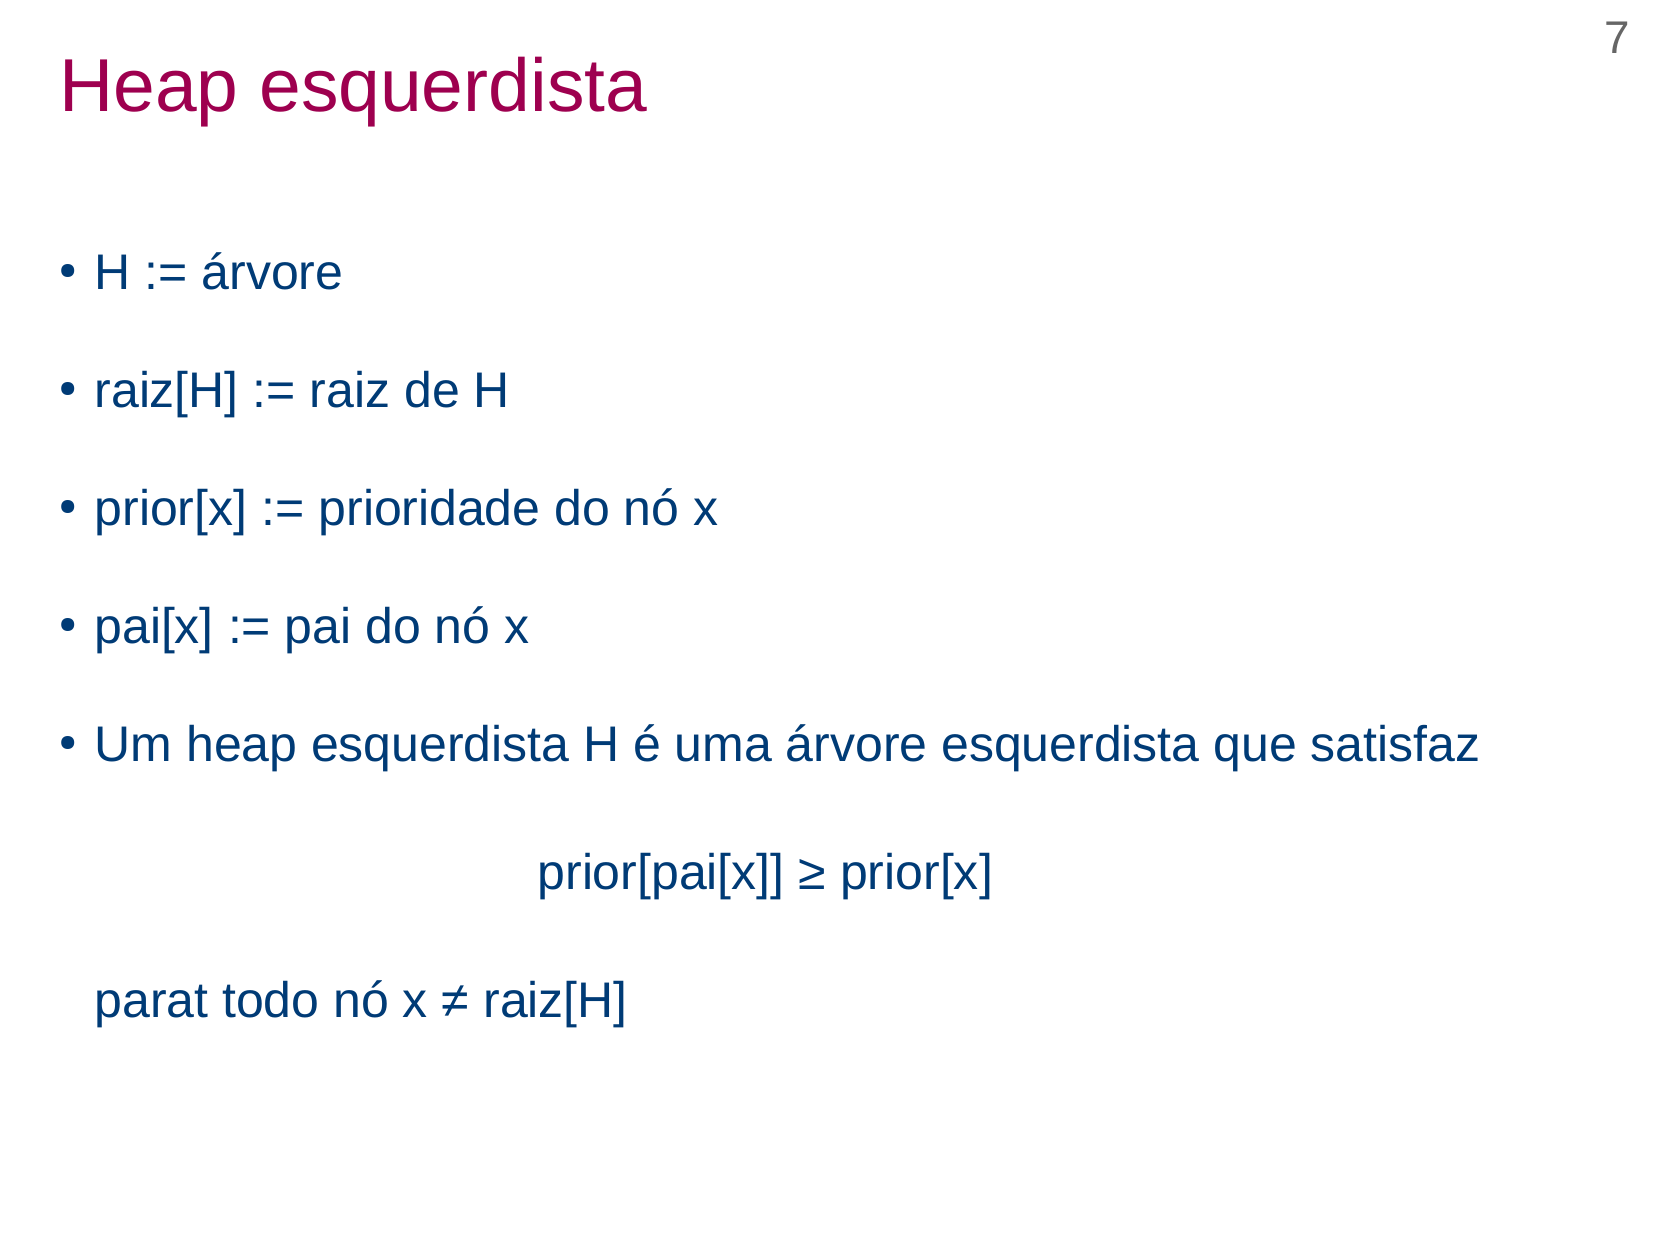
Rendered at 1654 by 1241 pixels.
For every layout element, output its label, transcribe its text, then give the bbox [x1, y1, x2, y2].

title Heap esquerdista [59, 29, 1595, 148]
list H := árvore raiz[H] := raiz de H prior[x] := prioridade do nó x pai[x] := pai do nó x Um heap esquerdista H é uma árvore esquerdista que satisfaz prior[pai[x]] ≥ prior[x] parat todo nó x ≠ raiz[H] [59, 236, 1595, 1211]
